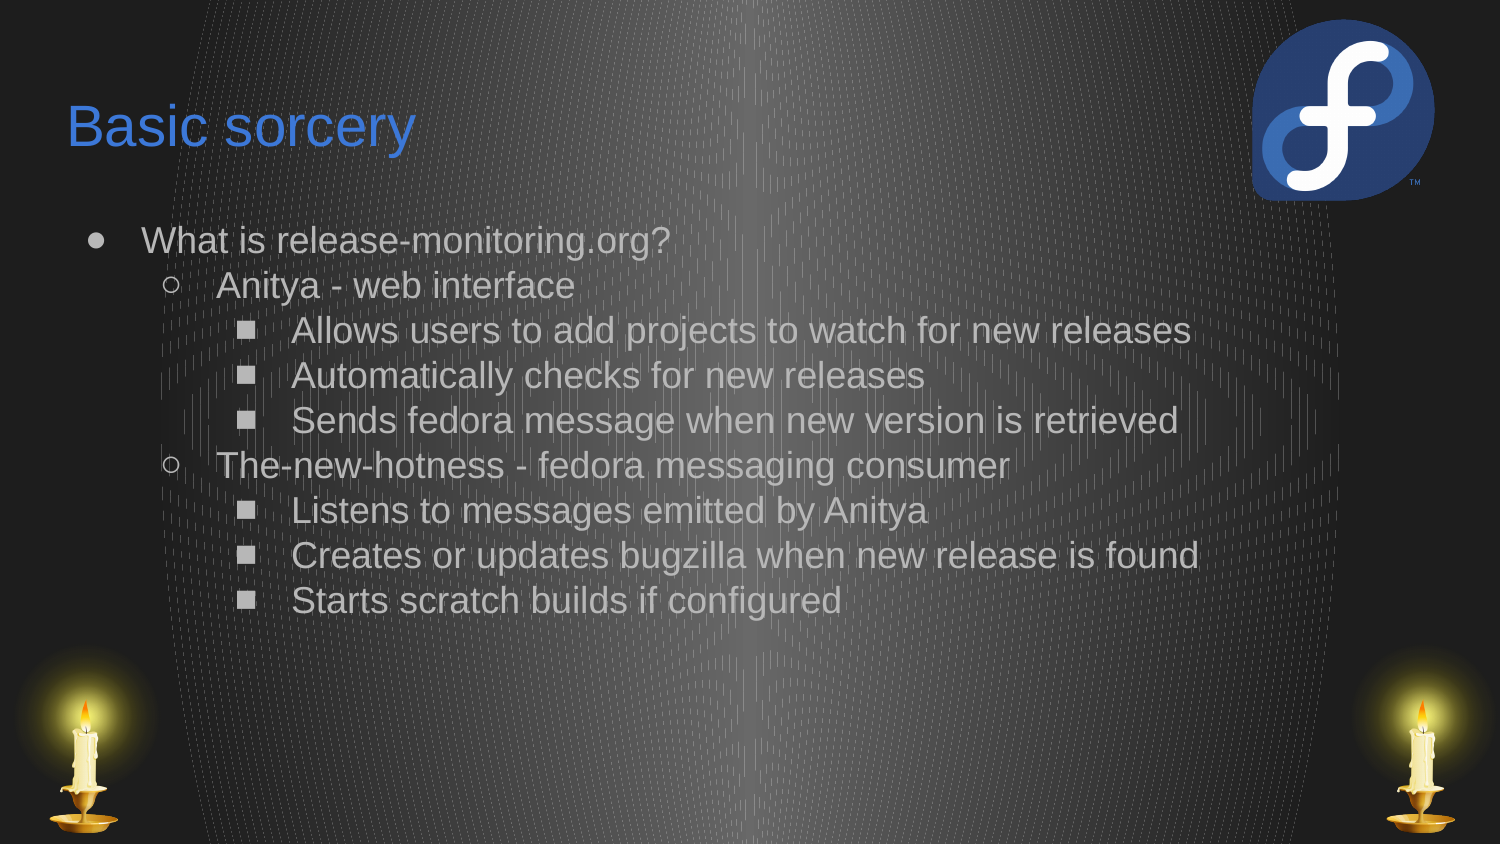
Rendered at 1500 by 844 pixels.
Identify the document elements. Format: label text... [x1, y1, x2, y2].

picture [1347, 640, 1500, 835]
text_box What is release-monitoring.org? Anitya - web interface Allows users to add projects to watch for new releases Automatically checks for new releases Sends fedora message when new version is retrieved The-new-hotness - fedora messaging consumer Listens to messages emitted by Anitya Creates or updates bugzilla when new release is found Starts scratch builds if configured [51, 200, 1434, 796]
title Basic sorcery [51, 72, 1252, 167]
picture [1252, 19, 1435, 201]
picture [10, 640, 163, 835]
